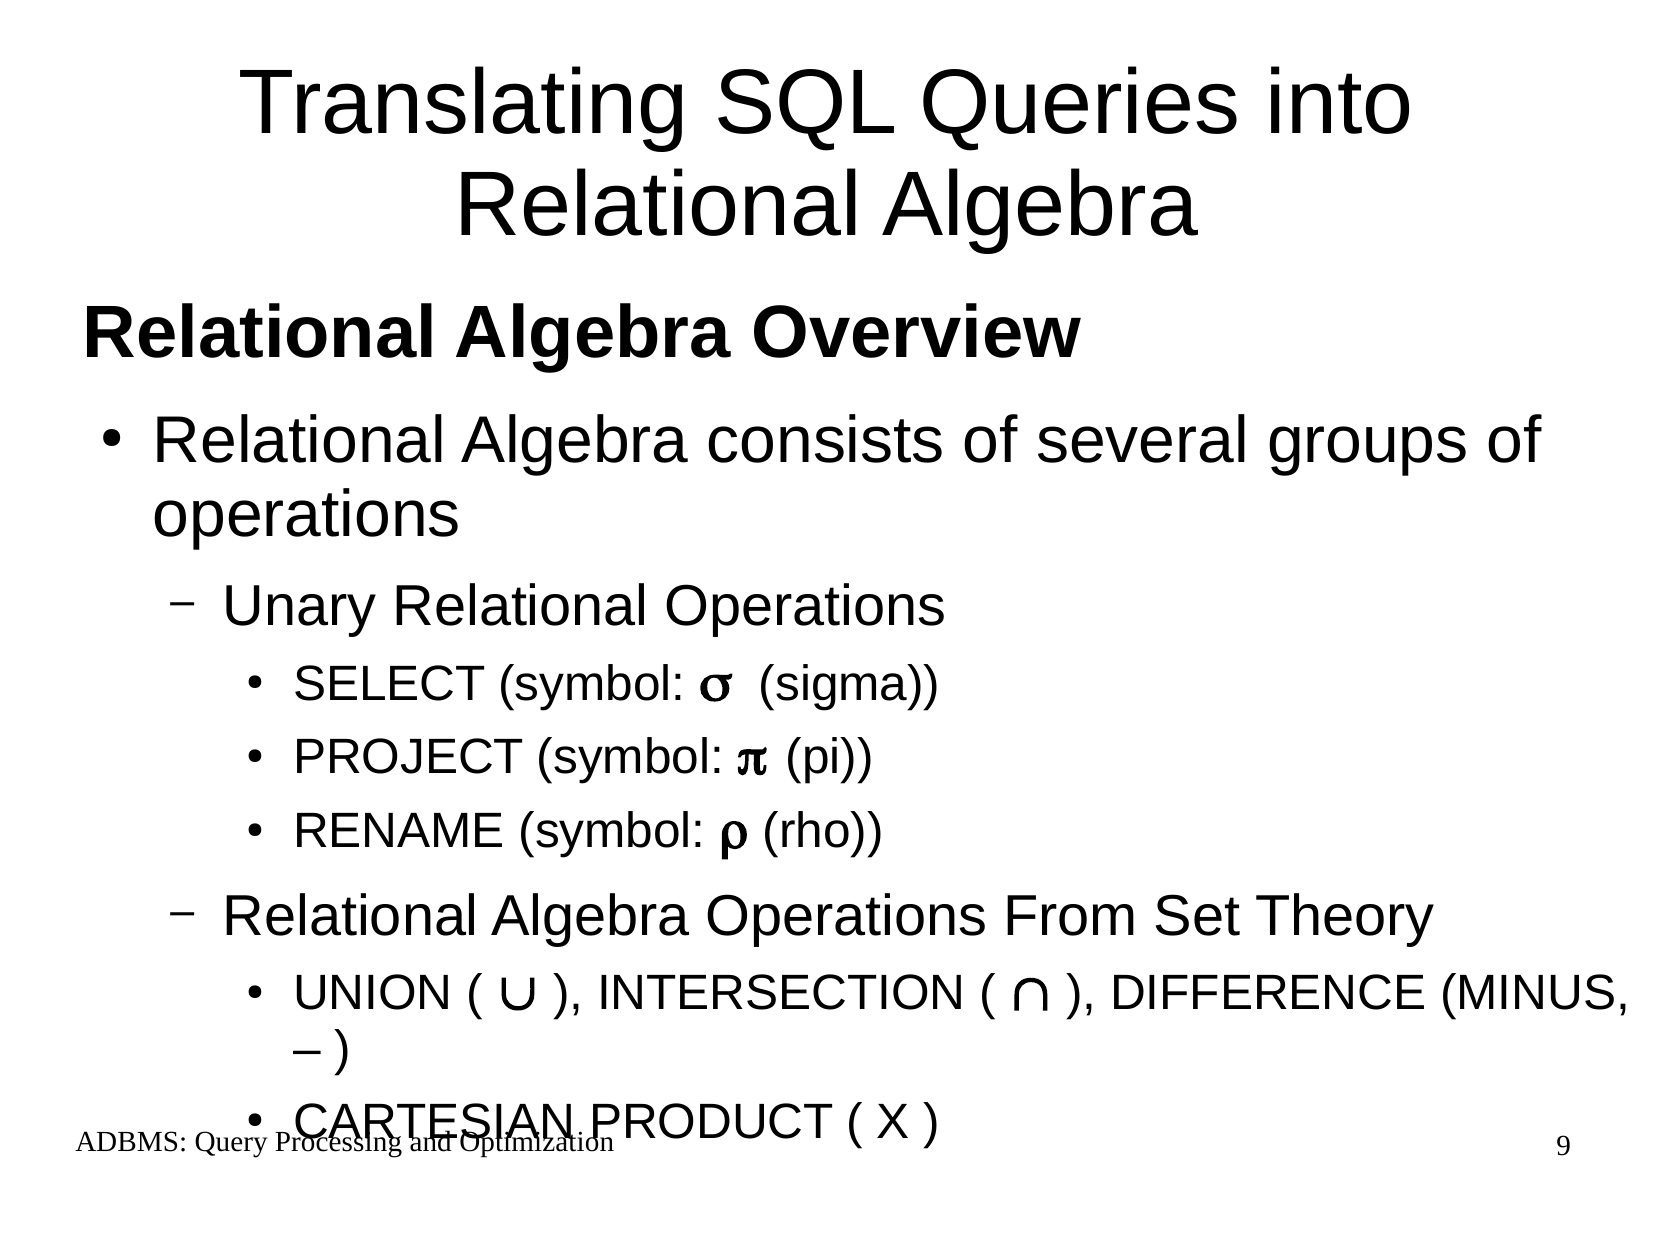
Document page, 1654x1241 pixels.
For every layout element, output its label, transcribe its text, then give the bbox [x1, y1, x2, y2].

list Relational Algebra Overview Relational Algebra consists of several groups of operations Unary Relational Operations SELECT (symbol:  (sigma)) PROJECT (symbol:  (pi)) RENAME (symbol:  (rho)) Relational Algebra Operations From Set Theory UNION (  ), INTERSECTION (  ), DIFFERENCE (MINUS, – ) CARTESIAN PRODUCT ( X ) [82, 290, 1654, 1156]
title Translating SQL Queries into Relational Algebra [82, 49, 1571, 257]
